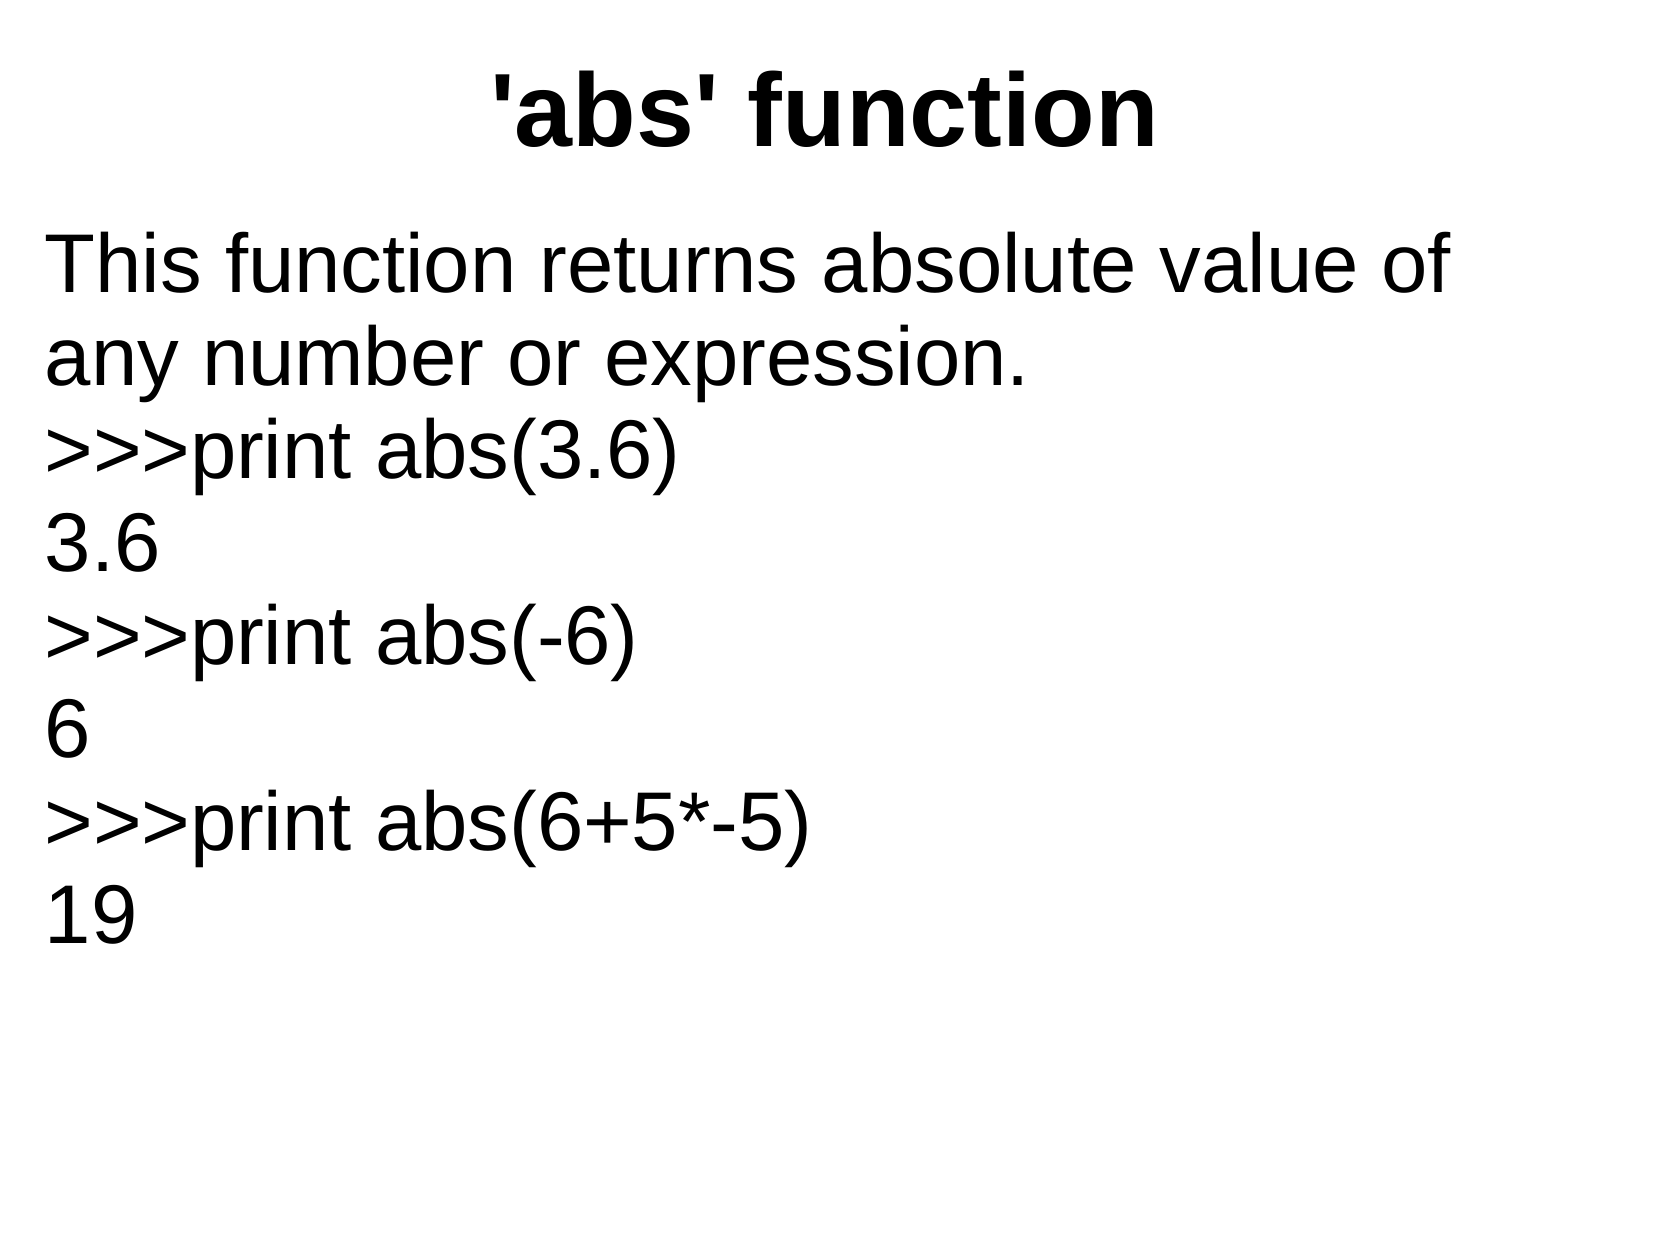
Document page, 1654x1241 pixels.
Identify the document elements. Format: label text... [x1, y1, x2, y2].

text_box 'abs' function [45, 45, 1606, 177]
text_box This function returns absolute value of any number or expression. >>>print abs(3.6) 3.6 >>>print abs(-6) 6 >>>print abs(6+5*-5) 19 [30, 210, 1606, 971]
